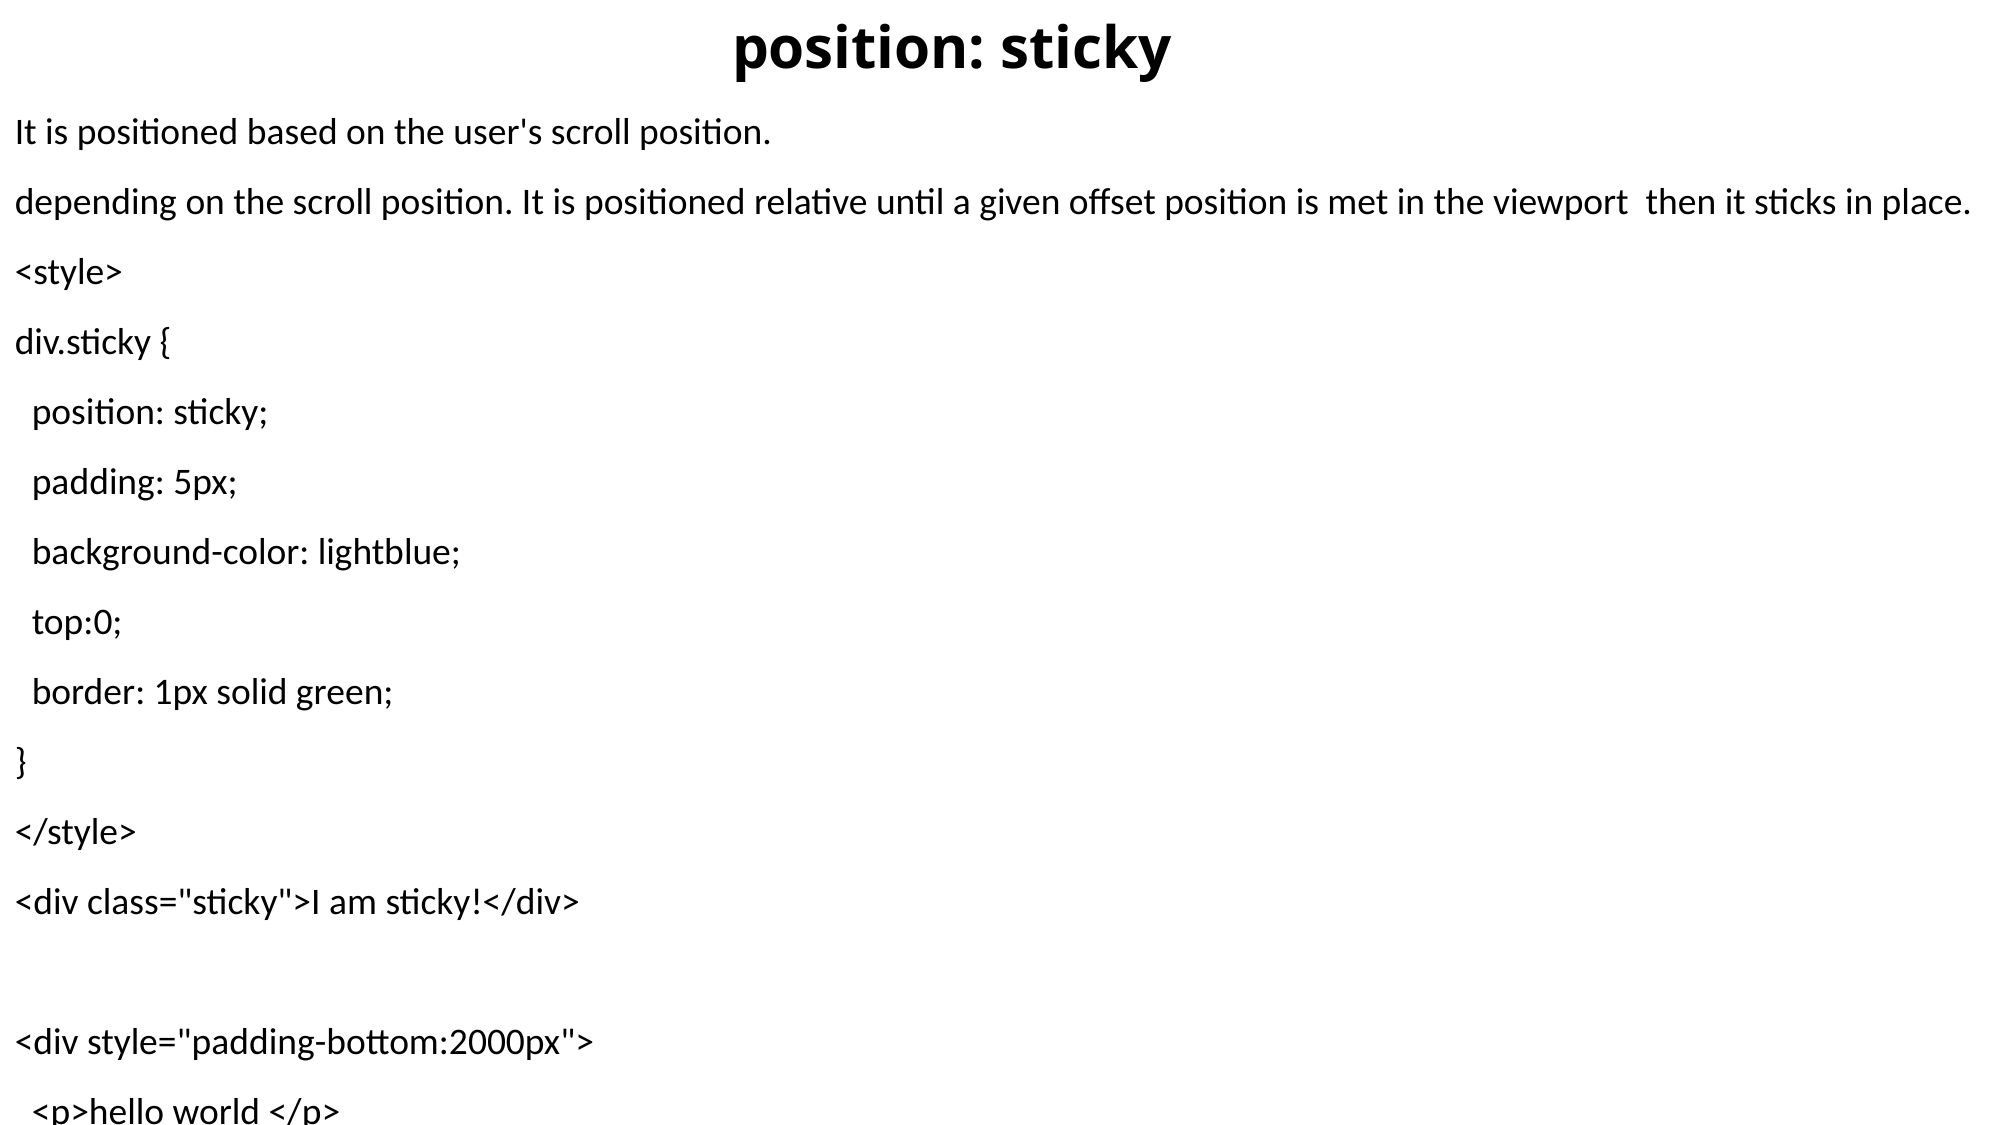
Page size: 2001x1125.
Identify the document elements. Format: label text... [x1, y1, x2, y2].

title position: sticky [275, 10, 2000, 95]
list It is positioned based on the user's scroll position. depending on the scroll position. It is positioned relative until a given offset position is met in the viewport then it sticks in place. <style> div.sticky { position: sticky; padding: 5px; background-color: lightblue; top:0; border: 1px solid green; } </style> <div class="sticky">I am sticky!</div> <div style="padding-bottom:2000px"> <p>hello world </p> </div> [0, 104, 2000, 1125]
